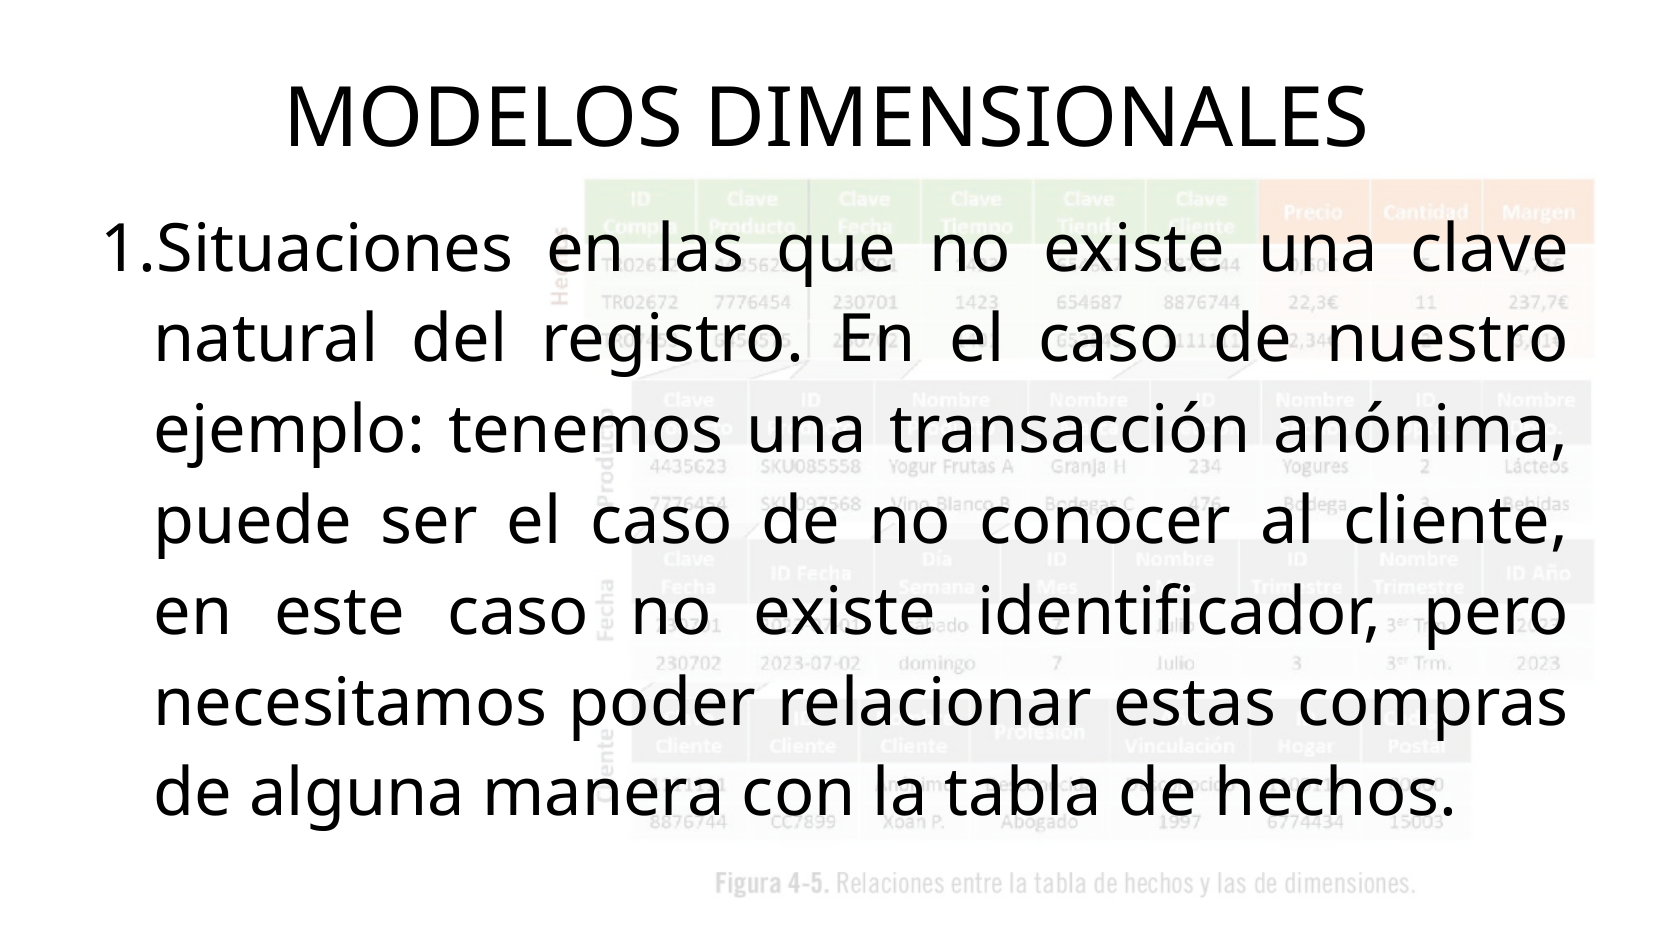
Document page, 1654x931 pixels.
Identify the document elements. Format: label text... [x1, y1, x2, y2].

list Situaciones en las que no existe una clave natural del registro. En el caso de nuestro ejemplo: tenemos una transacción anónima, puede ser el caso de no conocer al cliente, en este caso no existe identificador, pero necesitamos poder relacionar estas compras de alguna manera con la tabla de hechos. [82, 199, 1571, 928]
title MODELOS DIMENSIONALES [82, 37, 1571, 193]
picture [531, 147, 1624, 909]
